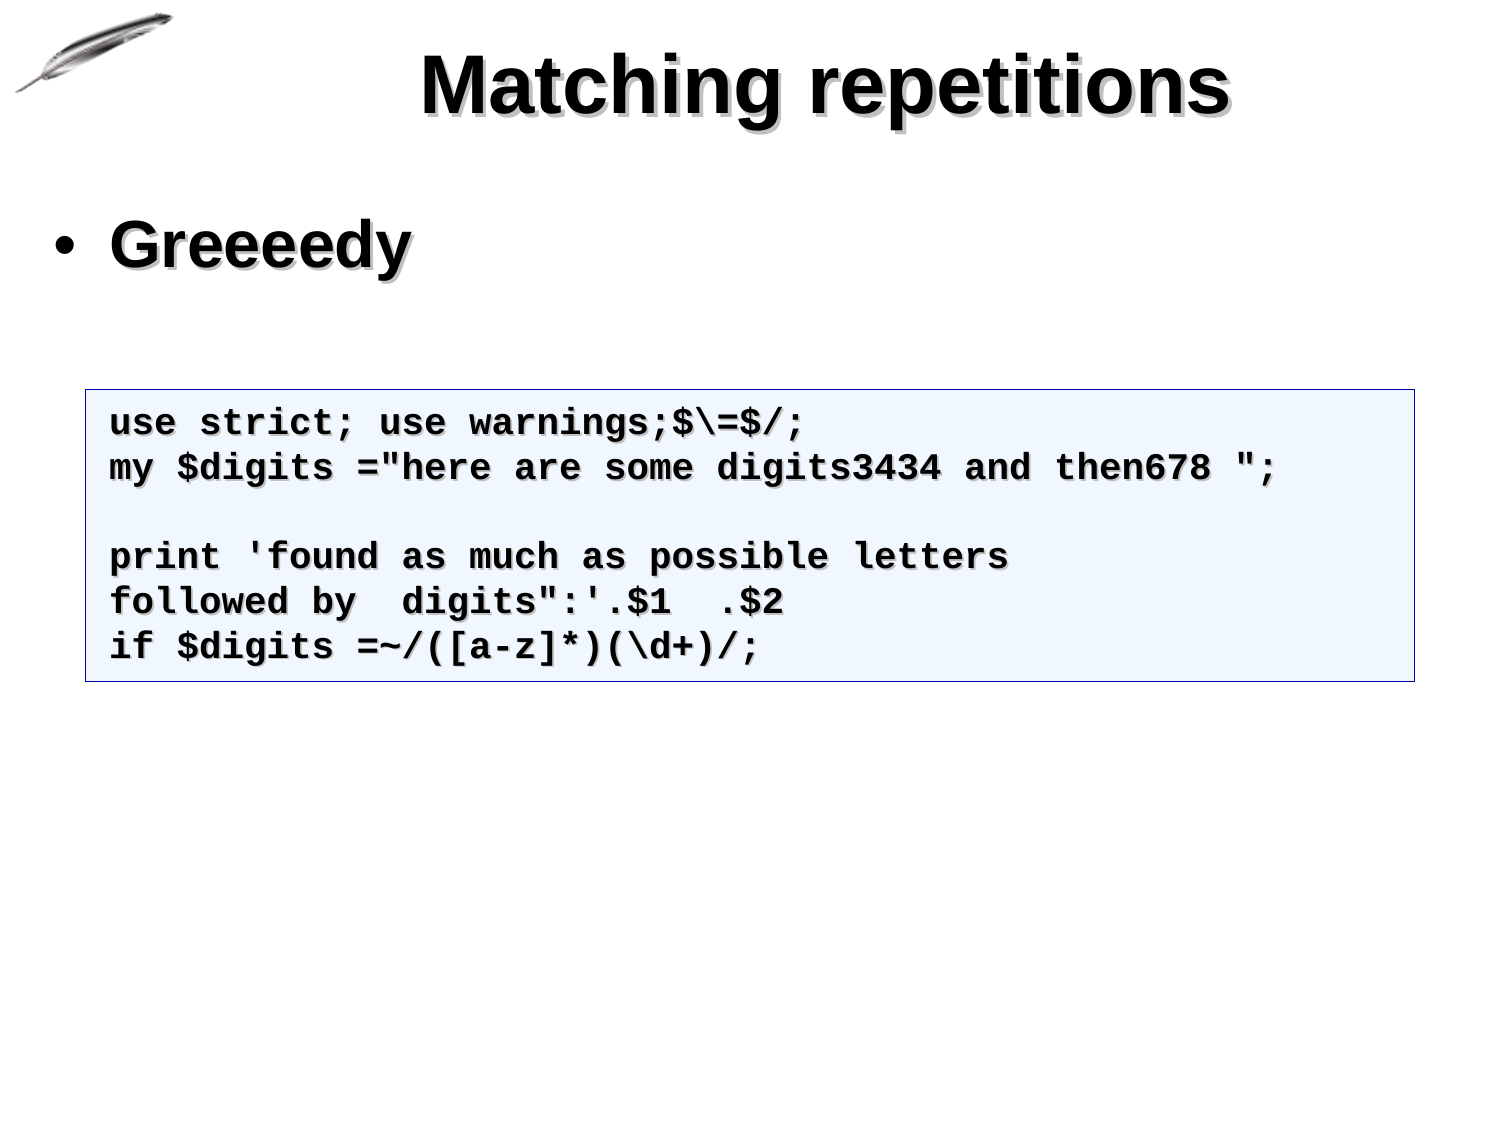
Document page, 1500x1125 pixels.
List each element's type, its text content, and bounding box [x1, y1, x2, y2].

title Matching repetitions [419, 0, 1459, 179]
list Greeeedy [53, 207, 1447, 1084]
picture [11, 11, 179, 95]
text_box use strict; use warnings;$\=$/; my $digits ="here are some digits3434 and then678 "; print 'found as much as possible letters followed by digits":'.$1 .$2 if $digits =~/([a-z]*)(\d+)/; [85, 389, 1415, 682]
